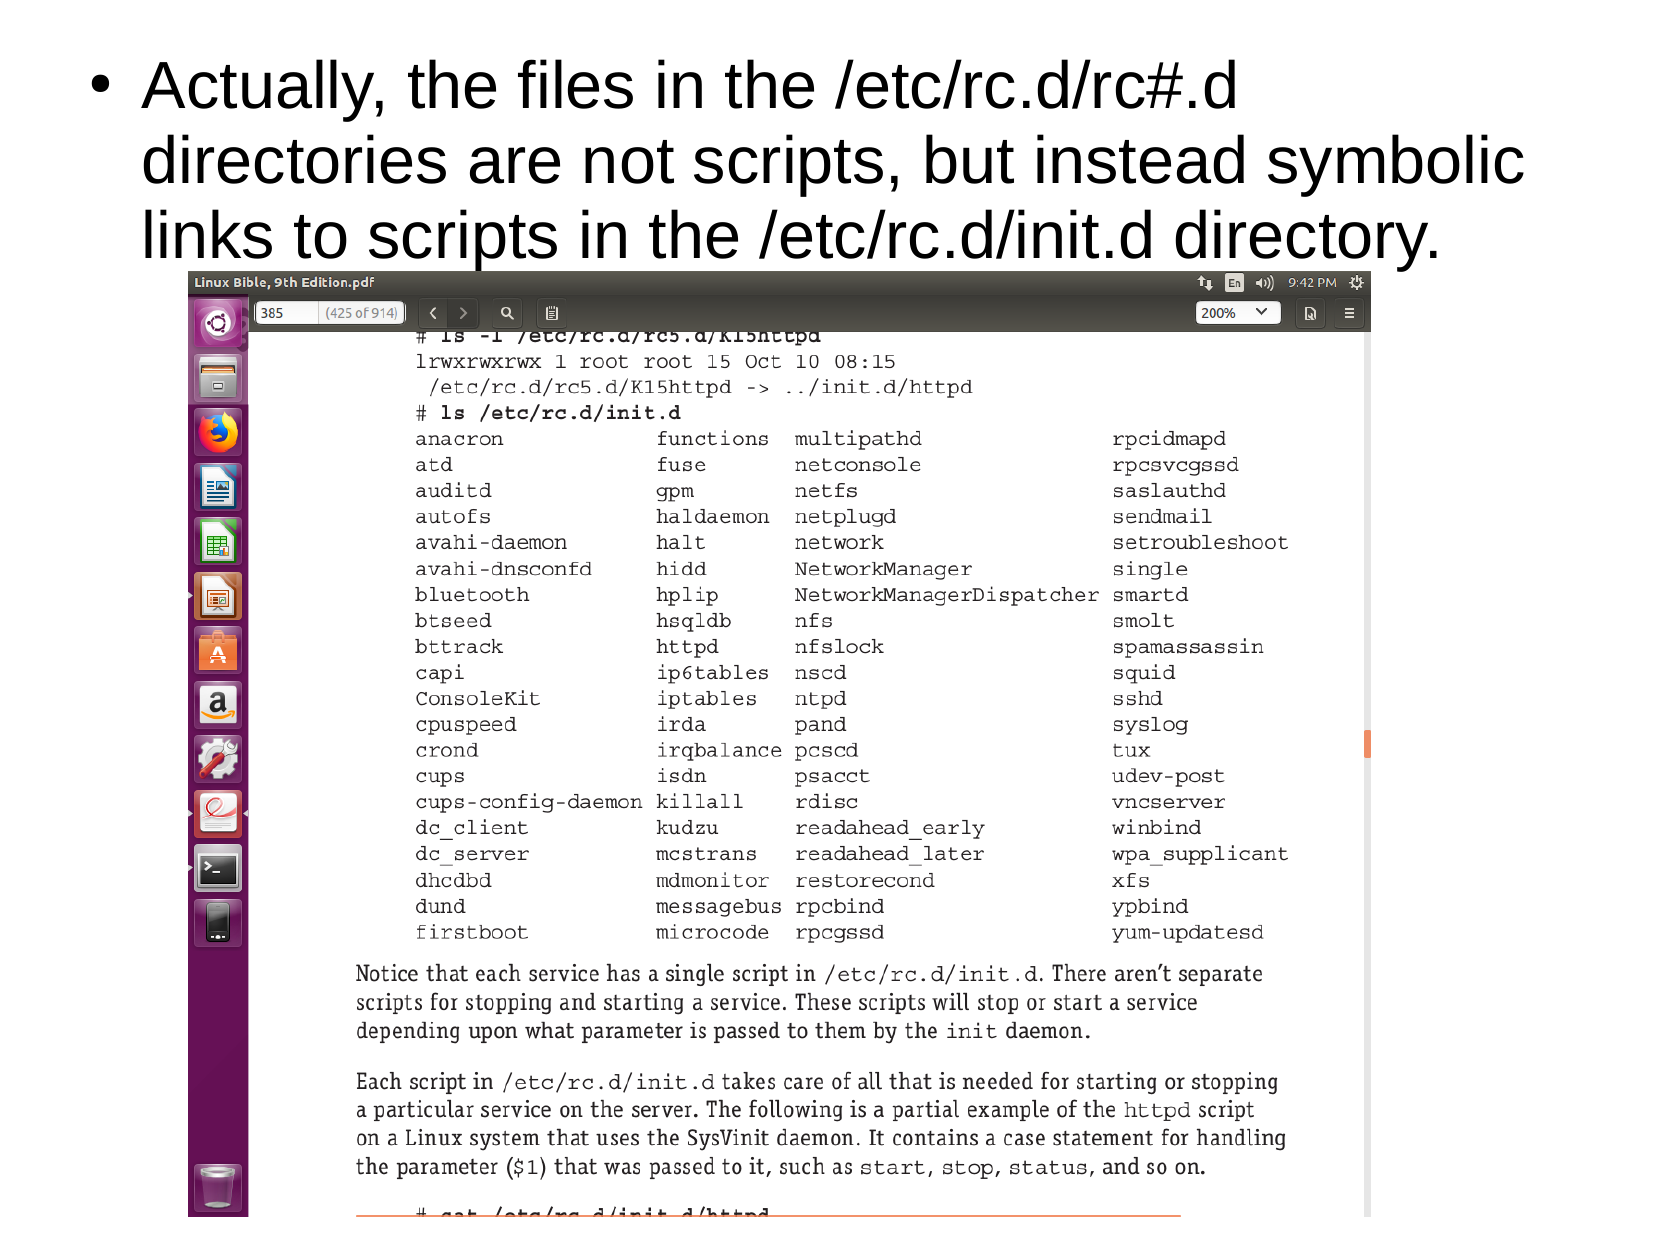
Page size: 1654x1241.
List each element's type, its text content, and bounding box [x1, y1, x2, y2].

picture [188, 271, 1371, 1217]
list Actually, the files in the /etc/rc.d/rc#.d directories are not scripts, but instead symbolic links to scripts in the /etc/rc.d/init.d directory. [70, 48, 1560, 1134]
